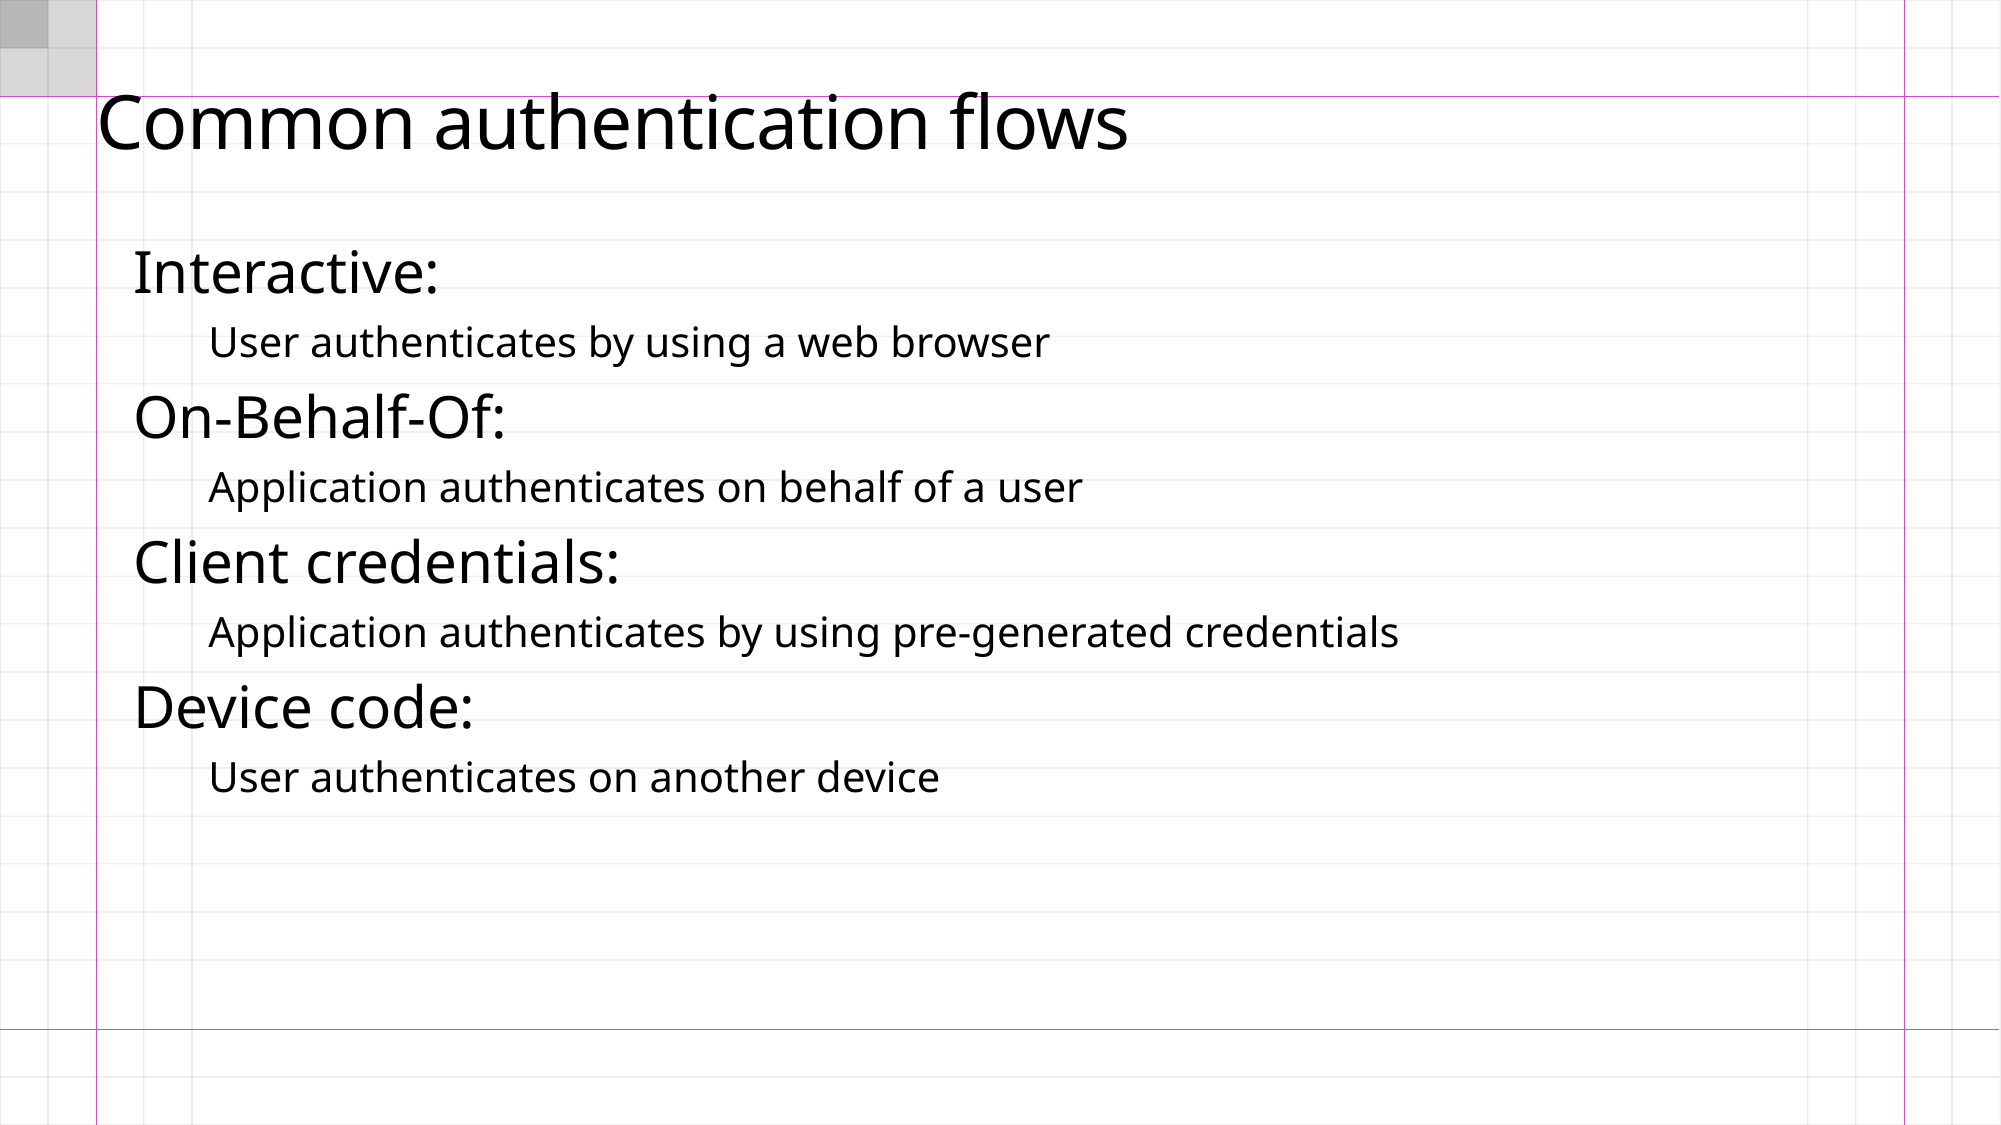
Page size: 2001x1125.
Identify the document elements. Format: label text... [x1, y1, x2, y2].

title Common authentication flows [96, 75, 1904, 166]
list Interactive: User authenticates by using a web browser On-Behalf-Of: Application authenticates on behalf of a user Client credentials: Application authenticates by using pre-generated credentials Device code: User authenticates on another device [95, 235, 1904, 803]
